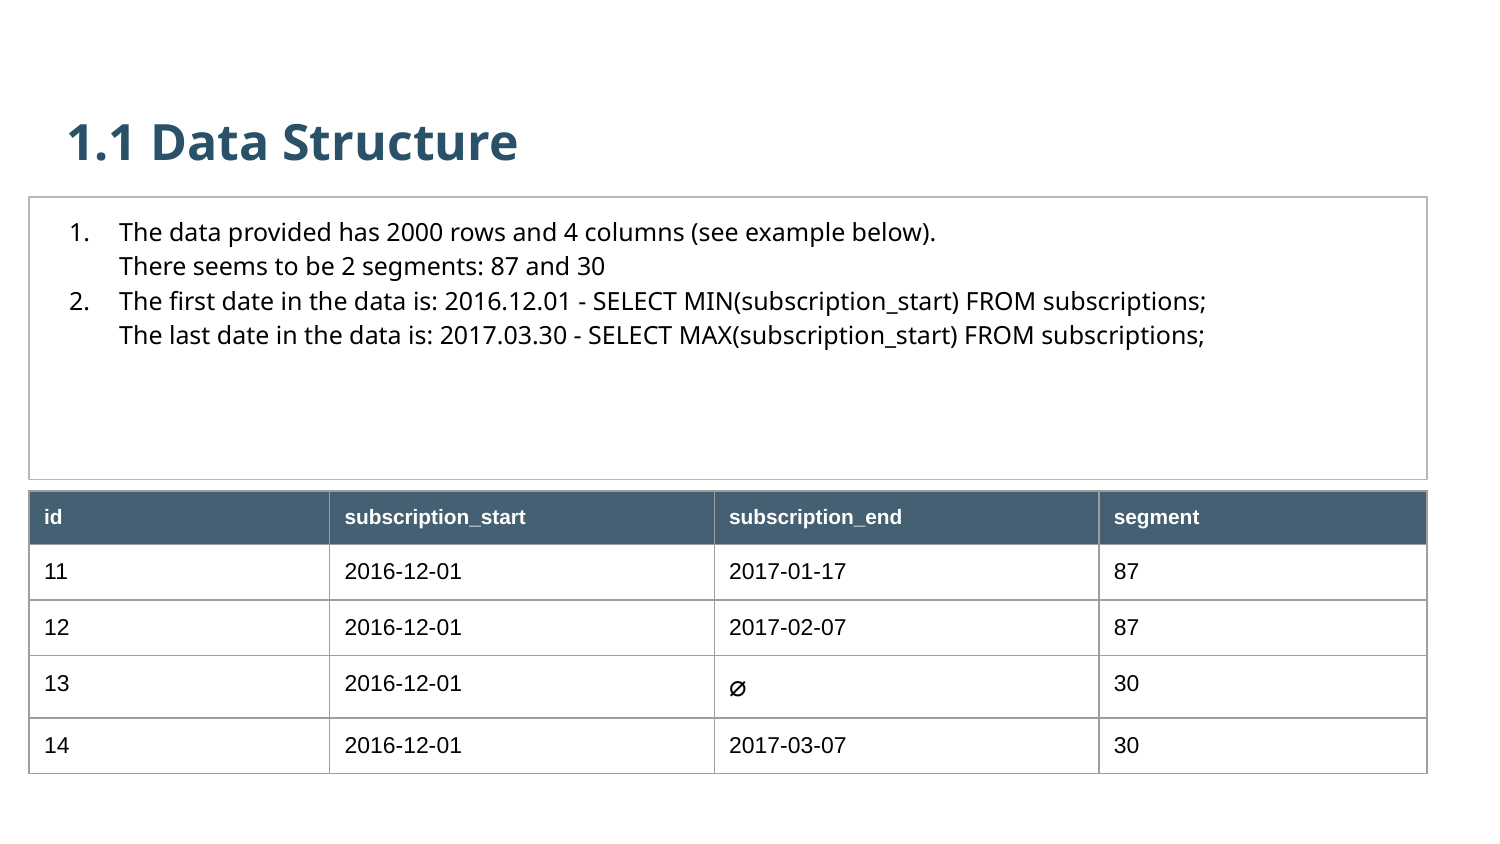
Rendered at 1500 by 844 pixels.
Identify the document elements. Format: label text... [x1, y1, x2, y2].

table_cell 2017-03-07 [715, 719, 1098, 773]
table_header id [30, 492, 329, 544]
table_cell 2016-12-01 [330, 656, 714, 717]
table_cell 2016-12-01 [330, 545, 714, 599]
table_cell 87 [1100, 545, 1426, 599]
table_cell 2016-12-01 [330, 601, 714, 655]
text_box 1.1 Data Structure [51, 48, 1449, 186]
table_header subscription_start [330, 492, 714, 544]
table_cell 30 [1100, 719, 1426, 773]
table_cell ⌀ [715, 656, 1098, 717]
table_cell 13 [30, 656, 329, 717]
table_cell 12 [30, 601, 329, 655]
text_box The data provided has 2000 rows and 4 columns (see example below). There seems to be 2 segments: 87 and 30 The first date in the data is: 2016.12.01 - SELECT MIN(subscription_start) FROM subscriptions; The last date in the data is: 2017.03.30 - SELECT MAX(subscription_start) FROM subscriptions; [29, 197, 1427, 480]
table_cell 2017-02-07 [715, 601, 1098, 655]
table_cell 2016-12-01 [330, 719, 714, 773]
table_cell 11 [30, 545, 329, 599]
table_cell 87 [1100, 601, 1426, 655]
table_header subscription_end [715, 492, 1098, 544]
table_cell 2017-01-17 [715, 545, 1098, 599]
table_header segment [1100, 492, 1426, 544]
table_cell 30 [1100, 656, 1426, 717]
table_cell 14 [30, 719, 329, 773]
